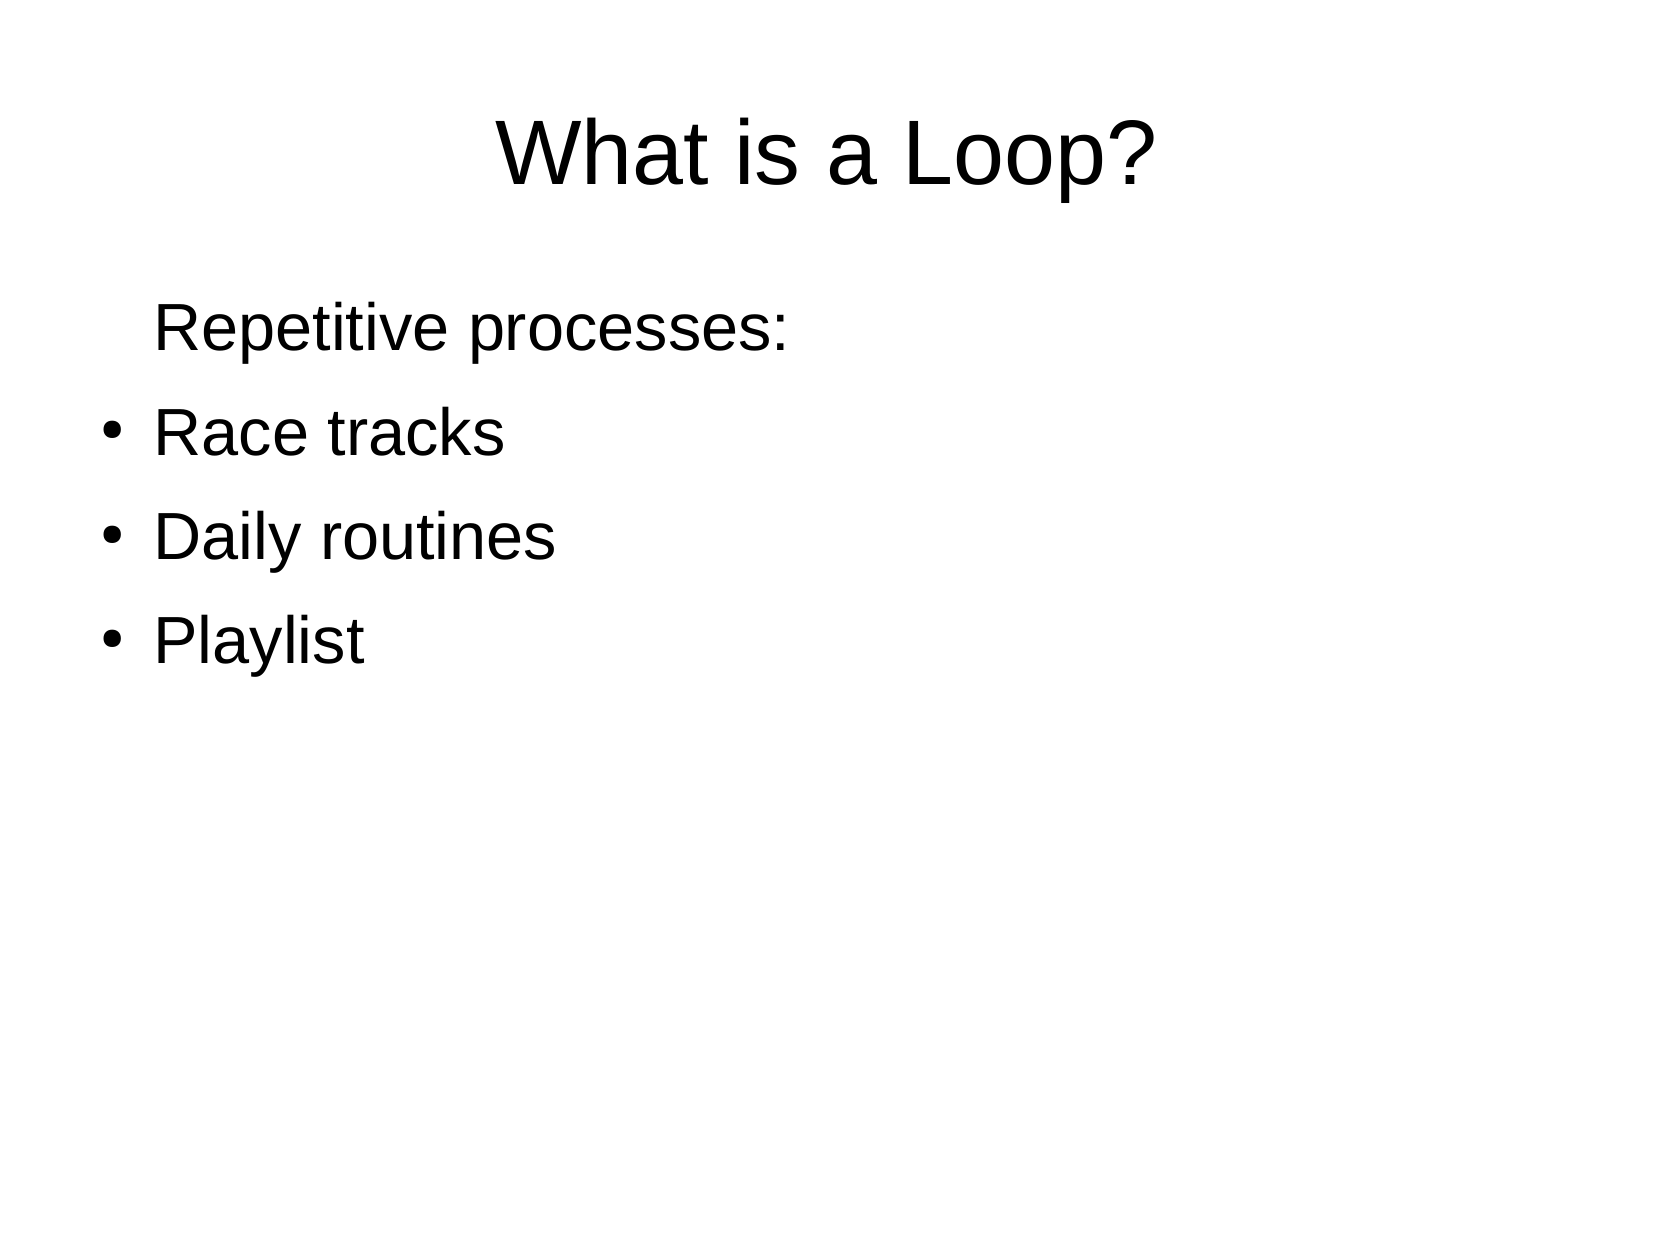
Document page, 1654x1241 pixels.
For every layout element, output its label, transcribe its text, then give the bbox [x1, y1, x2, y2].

title What is a Loop? [82, 49, 1571, 257]
list Repetitive processes: Race tracks Daily routines Playlist [82, 290, 1571, 1010]
